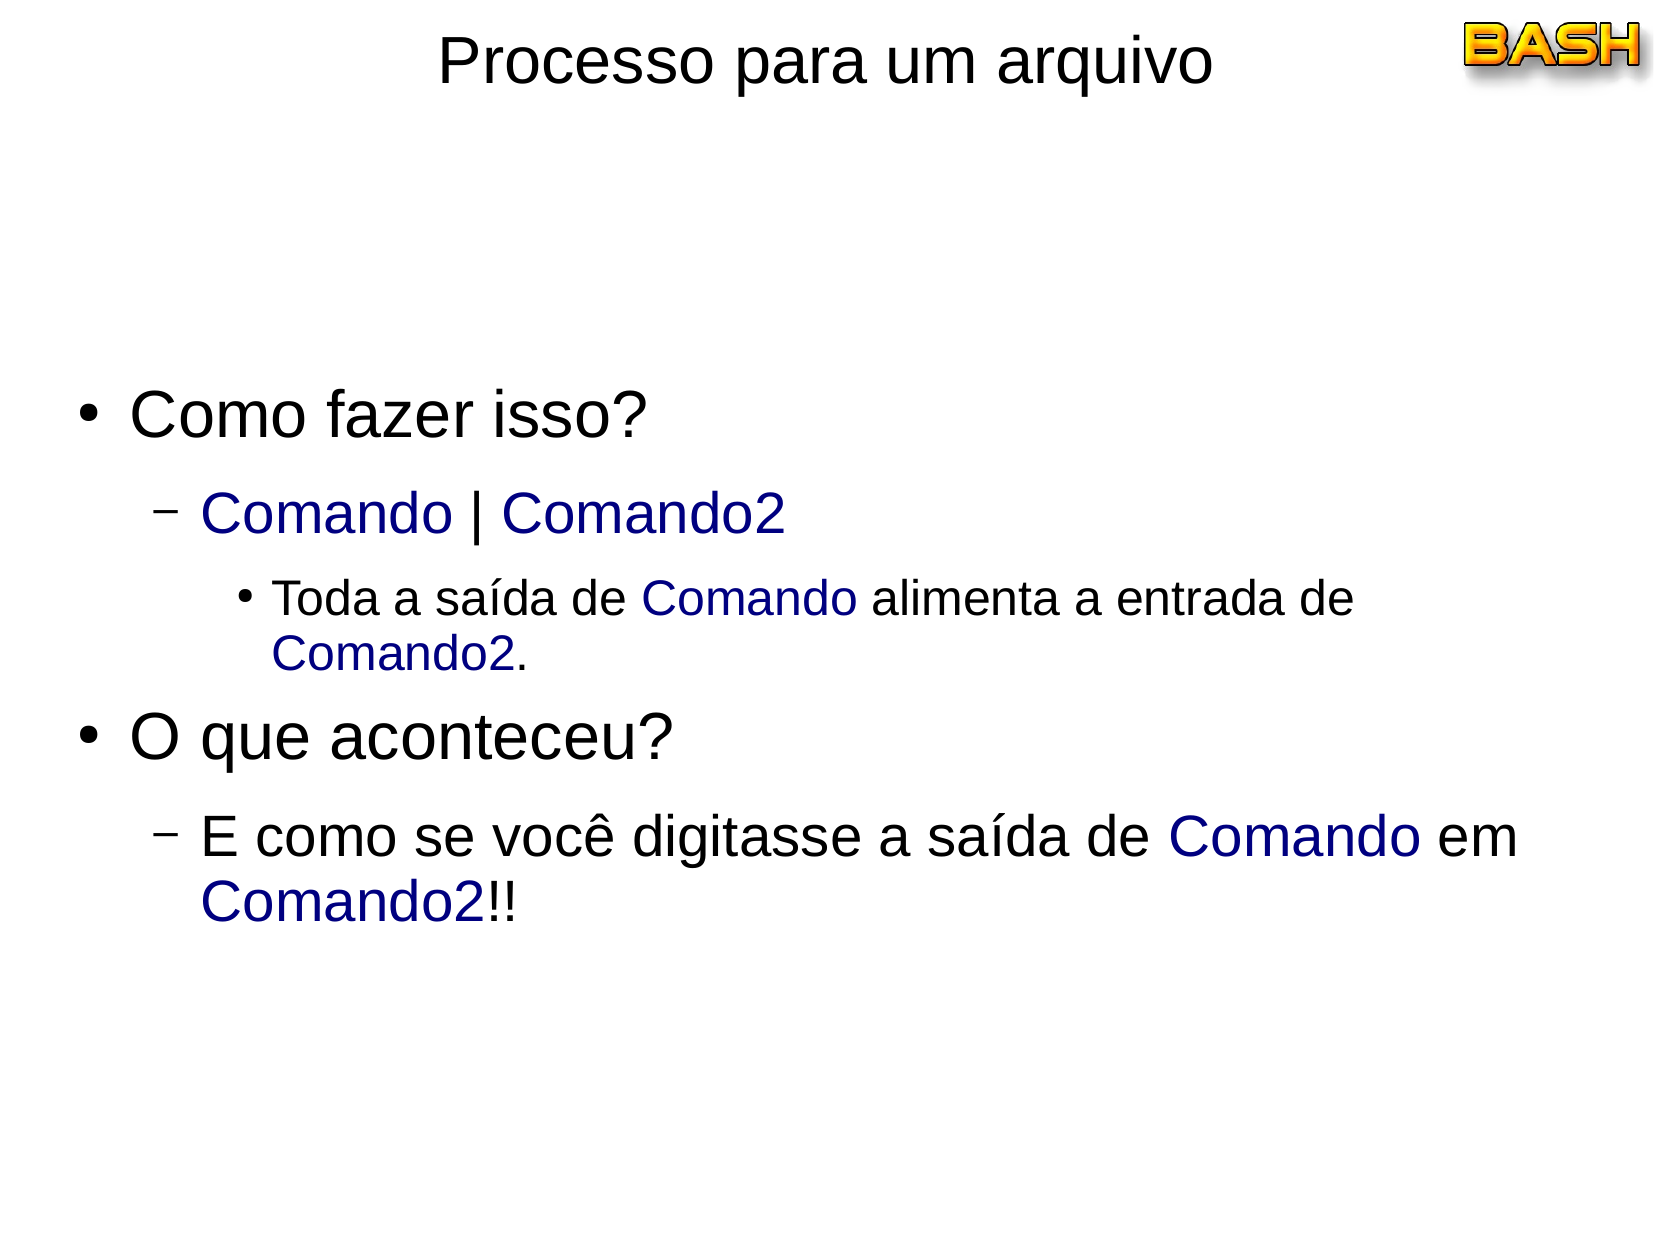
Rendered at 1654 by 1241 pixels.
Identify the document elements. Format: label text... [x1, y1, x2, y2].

picture [1450, 0, 1654, 96]
title Processo para um arquivo [82, 22, 1571, 98]
list Como fazer isso? Comando | Comando2 Toda a saída de Comando alimenta a entrada de Comando2. O que aconteceu? E como se você digitasse a saída de Comando em Comando2!! [59, 376, 1595, 934]
